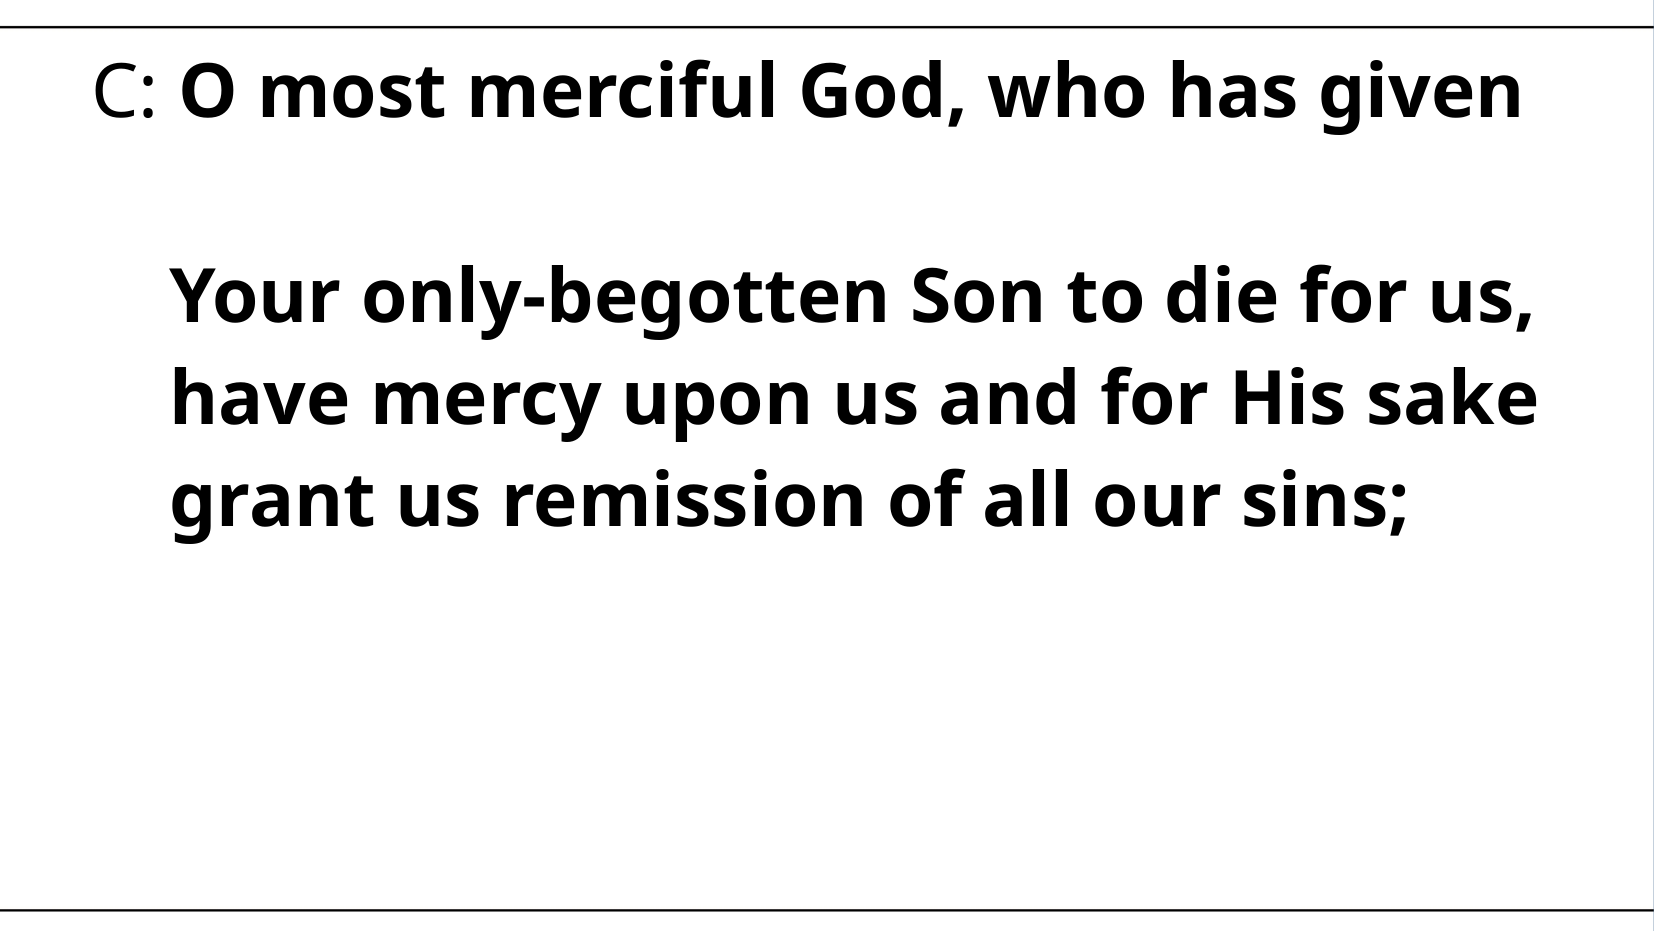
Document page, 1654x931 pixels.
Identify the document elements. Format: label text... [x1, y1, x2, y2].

picture [0, 0, 1654, 931]
text_box C: O most merciful God, who has given Your only-begotten Son to die for us, have mercy upon us and for His sake grant us remission of all our sins; [75, 30, 1591, 445]
